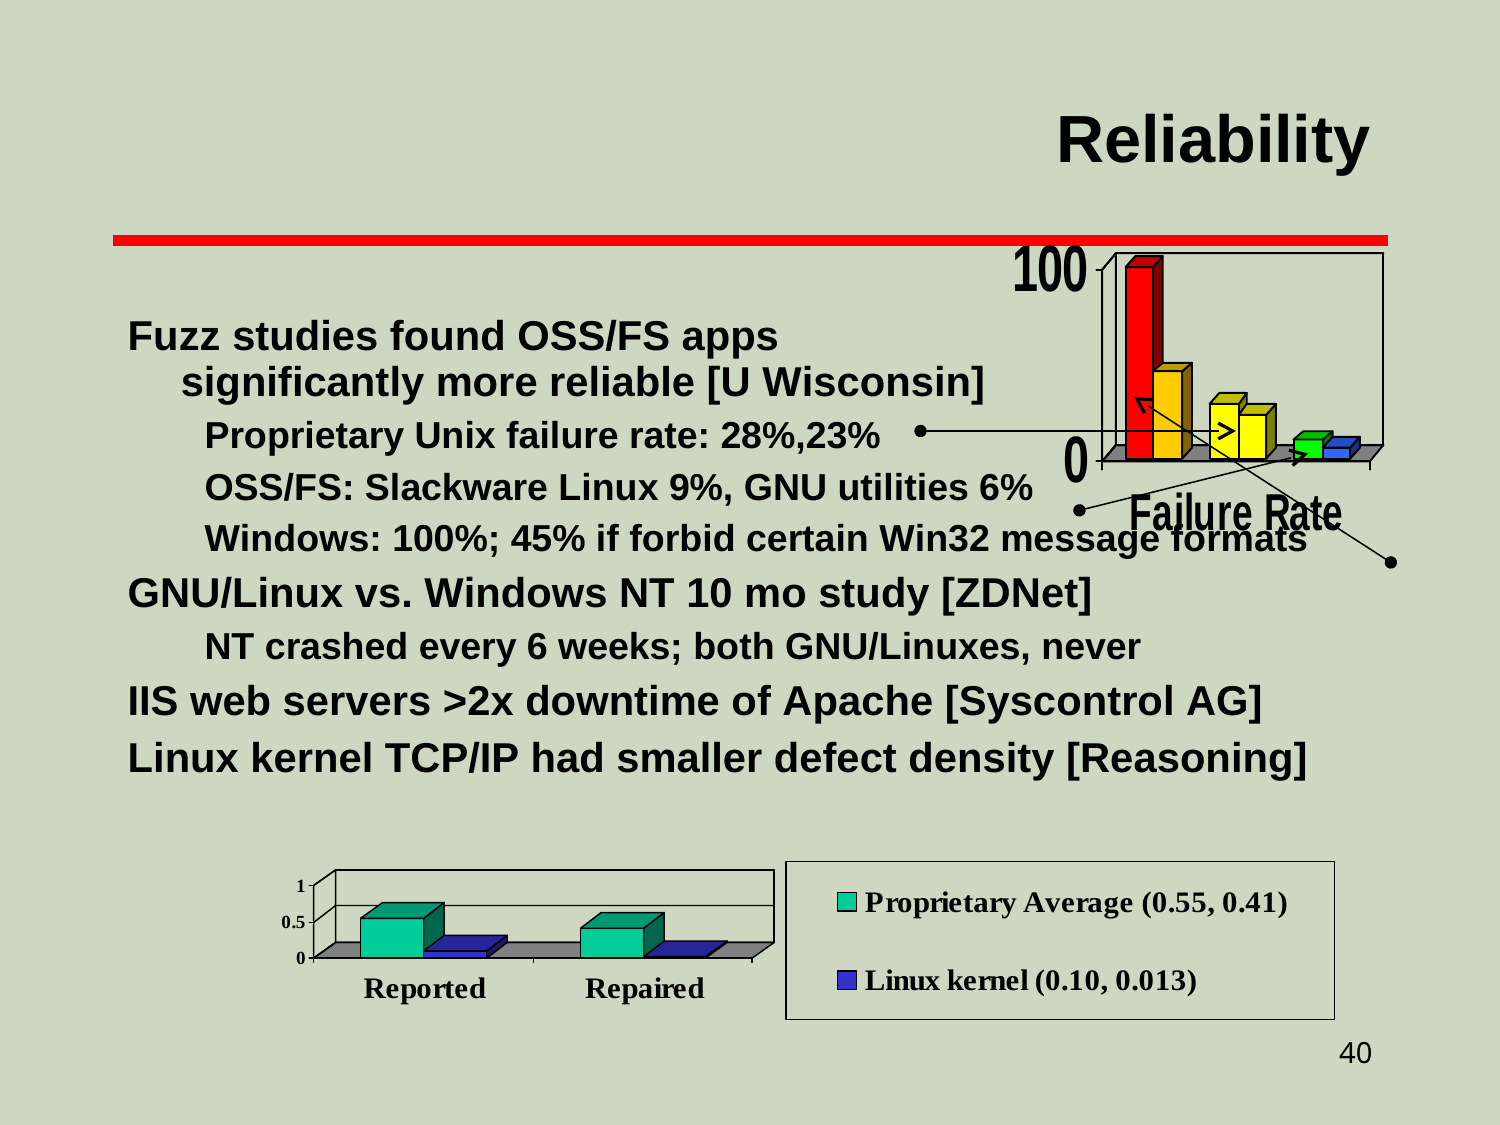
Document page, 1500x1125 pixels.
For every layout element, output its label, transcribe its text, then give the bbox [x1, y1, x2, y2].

chart [920, 168, 1466, 602]
title Reliability [90, 64, 1372, 215]
list Fuzz studies found OSS/FS apps significantly more reliable [U Wisconsin] Proprietary Unix failure rate: 28%,23% OSS/FS: Slackware Linux 9%, GNU utilities 6% Windows: 100%; 45% if forbid certain Win32 message formats GNU/Linux vs. Windows NT 10 mo study [ZDNet] NT crashed every 6 weeks; both GNU/Linuxes, never IIS web servers >2x downtime of Apache [Syscontrol AG] Linux kernel TCP/IP had smaller defect density [Reasoning] [110, 312, 1391, 1038]
chart [55, 847, 1372, 1038]
